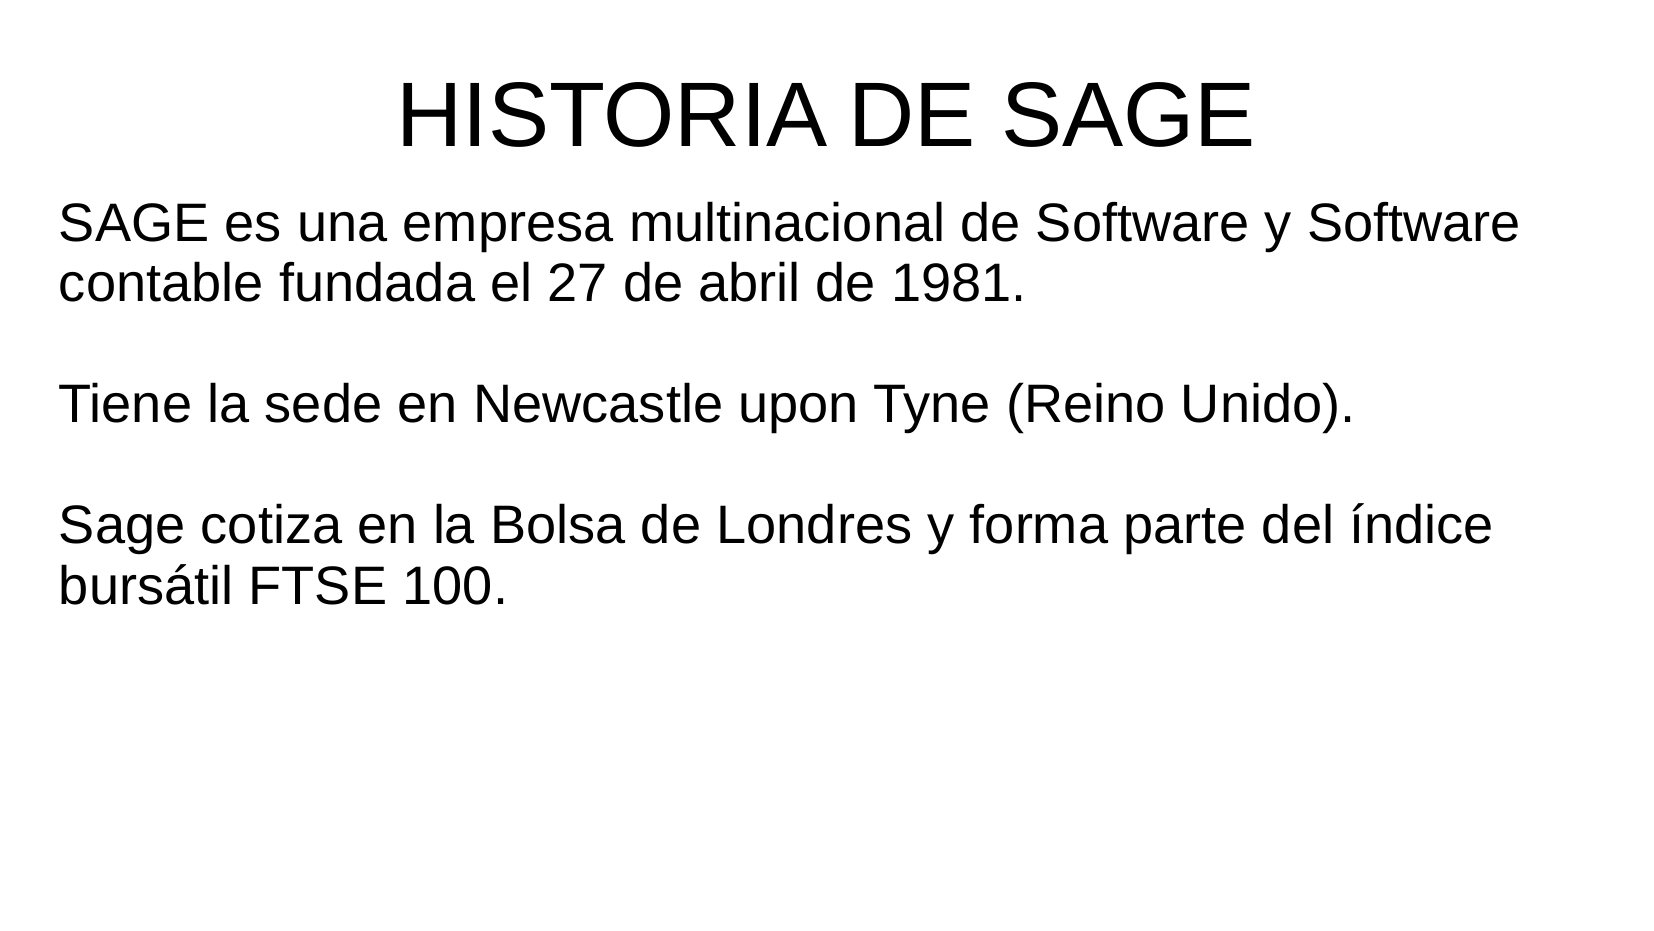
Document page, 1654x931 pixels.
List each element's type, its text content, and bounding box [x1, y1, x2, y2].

subtitle SAGE es una empresa multinacional de Software y Software contable fundada el 27 de abril de 1981. Tiene la sede en Newcastle upon Tyne (Reino Unido). Sage cotiza en la Bolsa de Londres y forma parte del índice bursátil FTSE 100. [58, 192, 1571, 857]
title HISTORIA DE SAGE [82, 37, 1571, 192]
